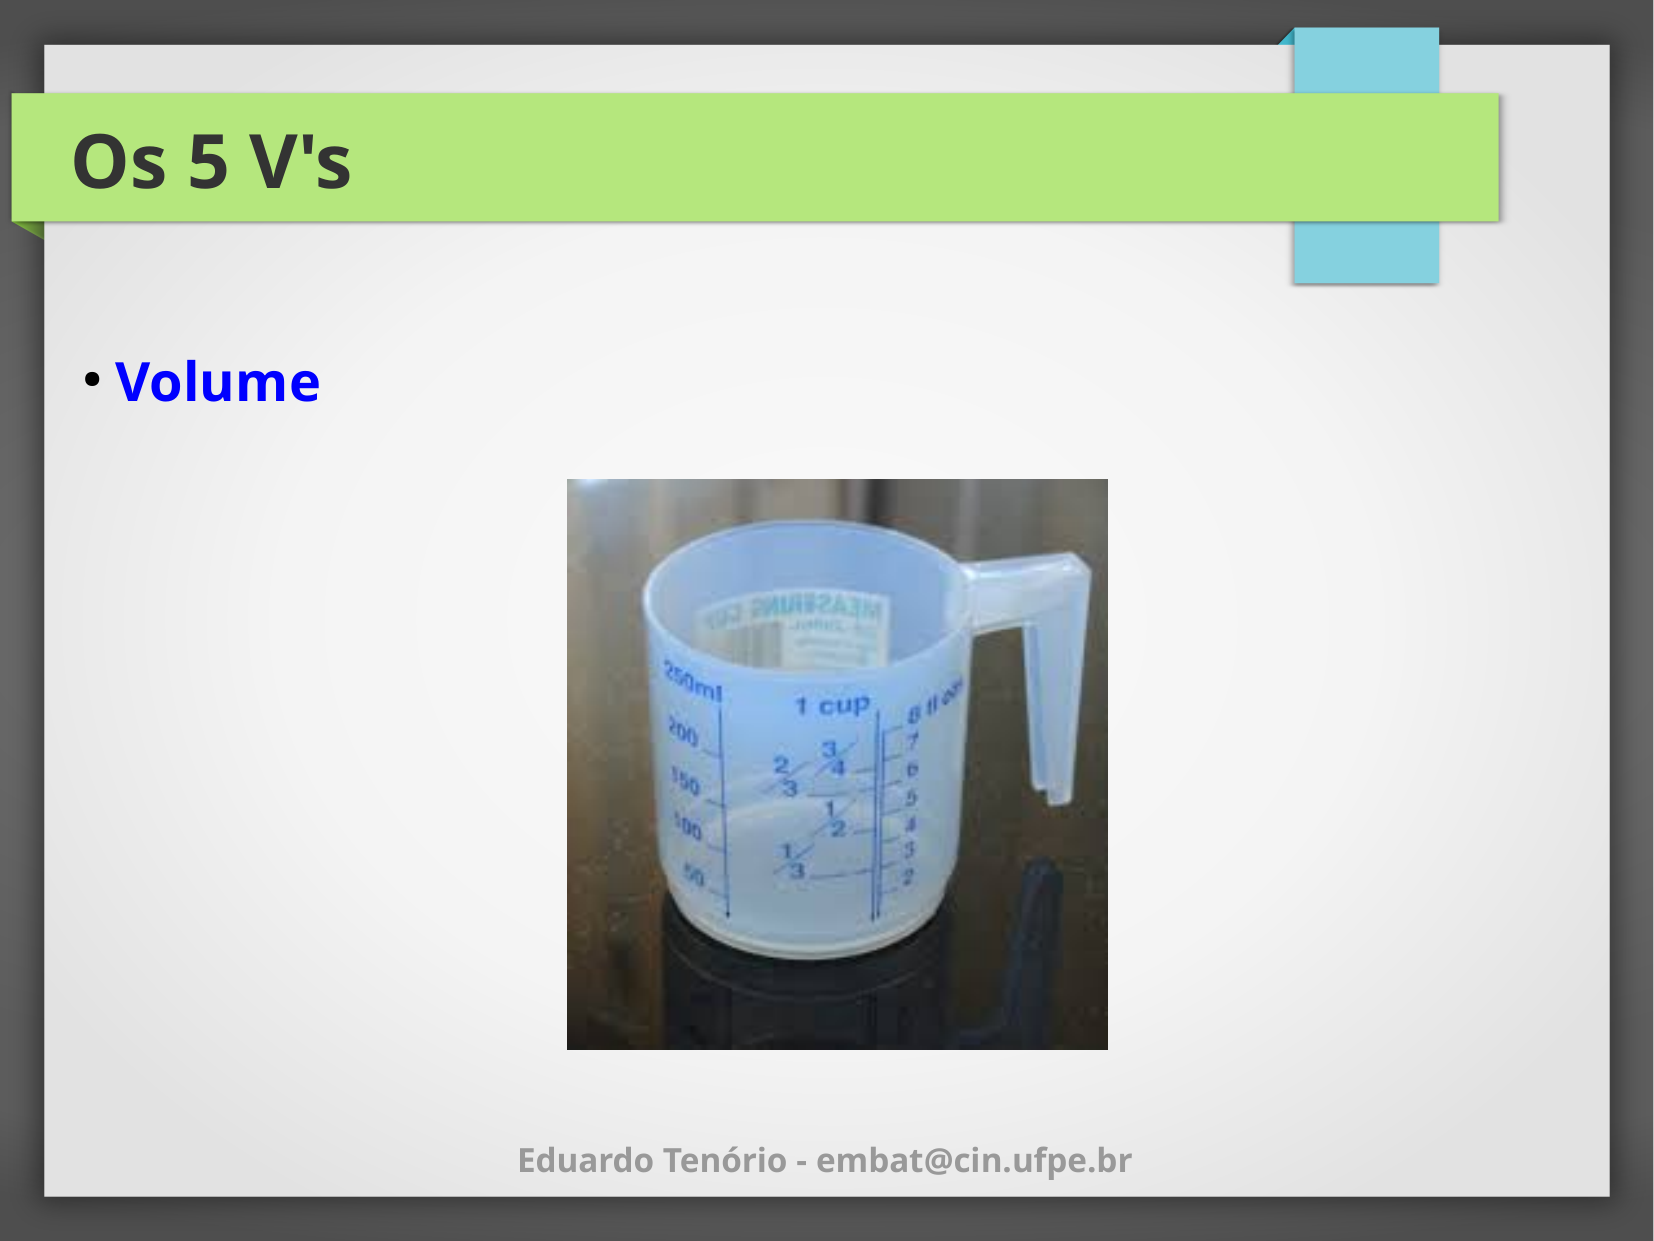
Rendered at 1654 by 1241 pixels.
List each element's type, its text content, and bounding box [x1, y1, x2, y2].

title Os 5 V's [70, 97, 1229, 221]
list Volume [82, 343, 1538, 1063]
picture [0, 0, 1654, 1241]
text_box Eduardo Tenório - embat@cin.ufpe.br [45, 1130, 1606, 1201]
